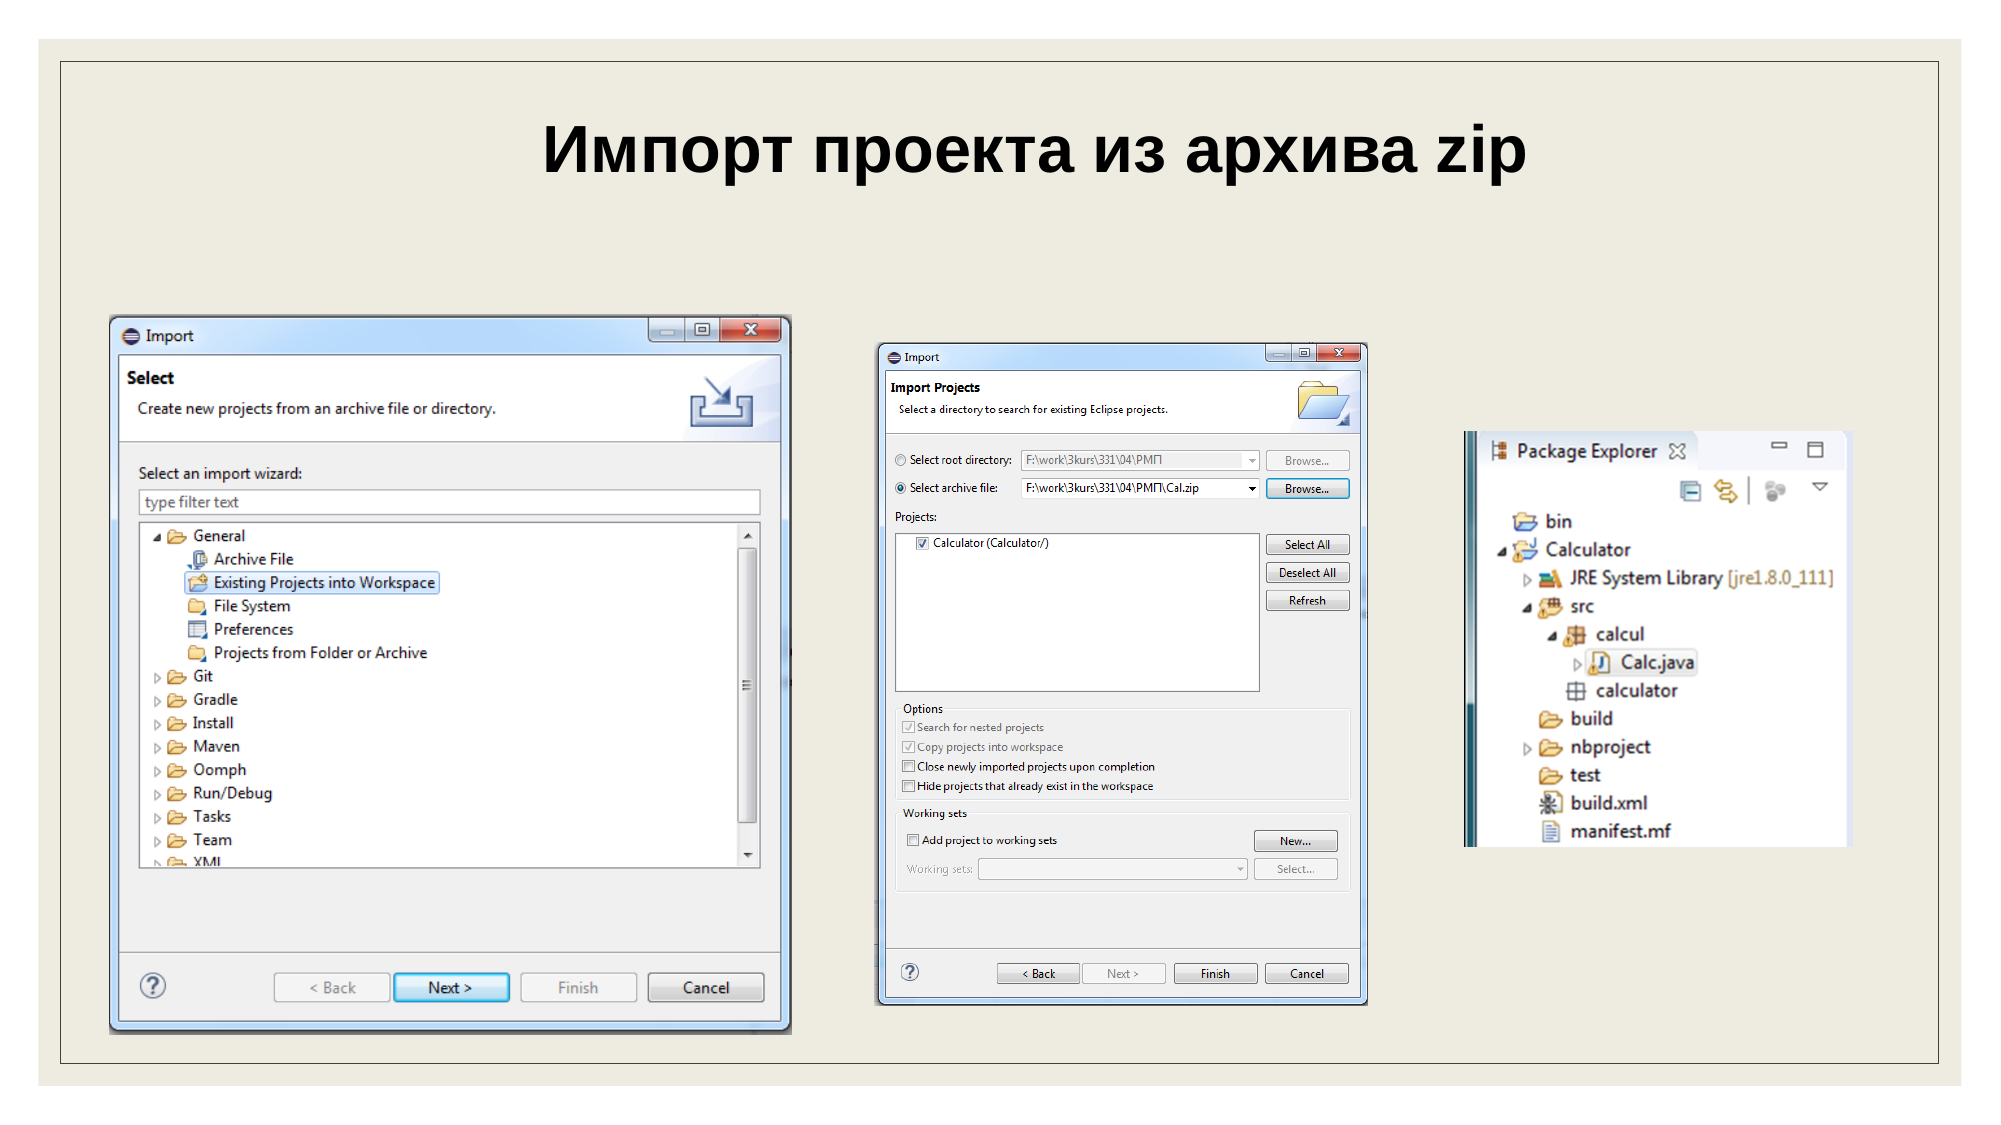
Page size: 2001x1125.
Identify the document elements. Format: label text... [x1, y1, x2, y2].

text_box Импорт проекта из архива zip [528, 104, 1548, 343]
picture [109, 314, 792, 1035]
picture [874, 343, 1368, 1006]
picture [1464, 431, 1853, 847]
